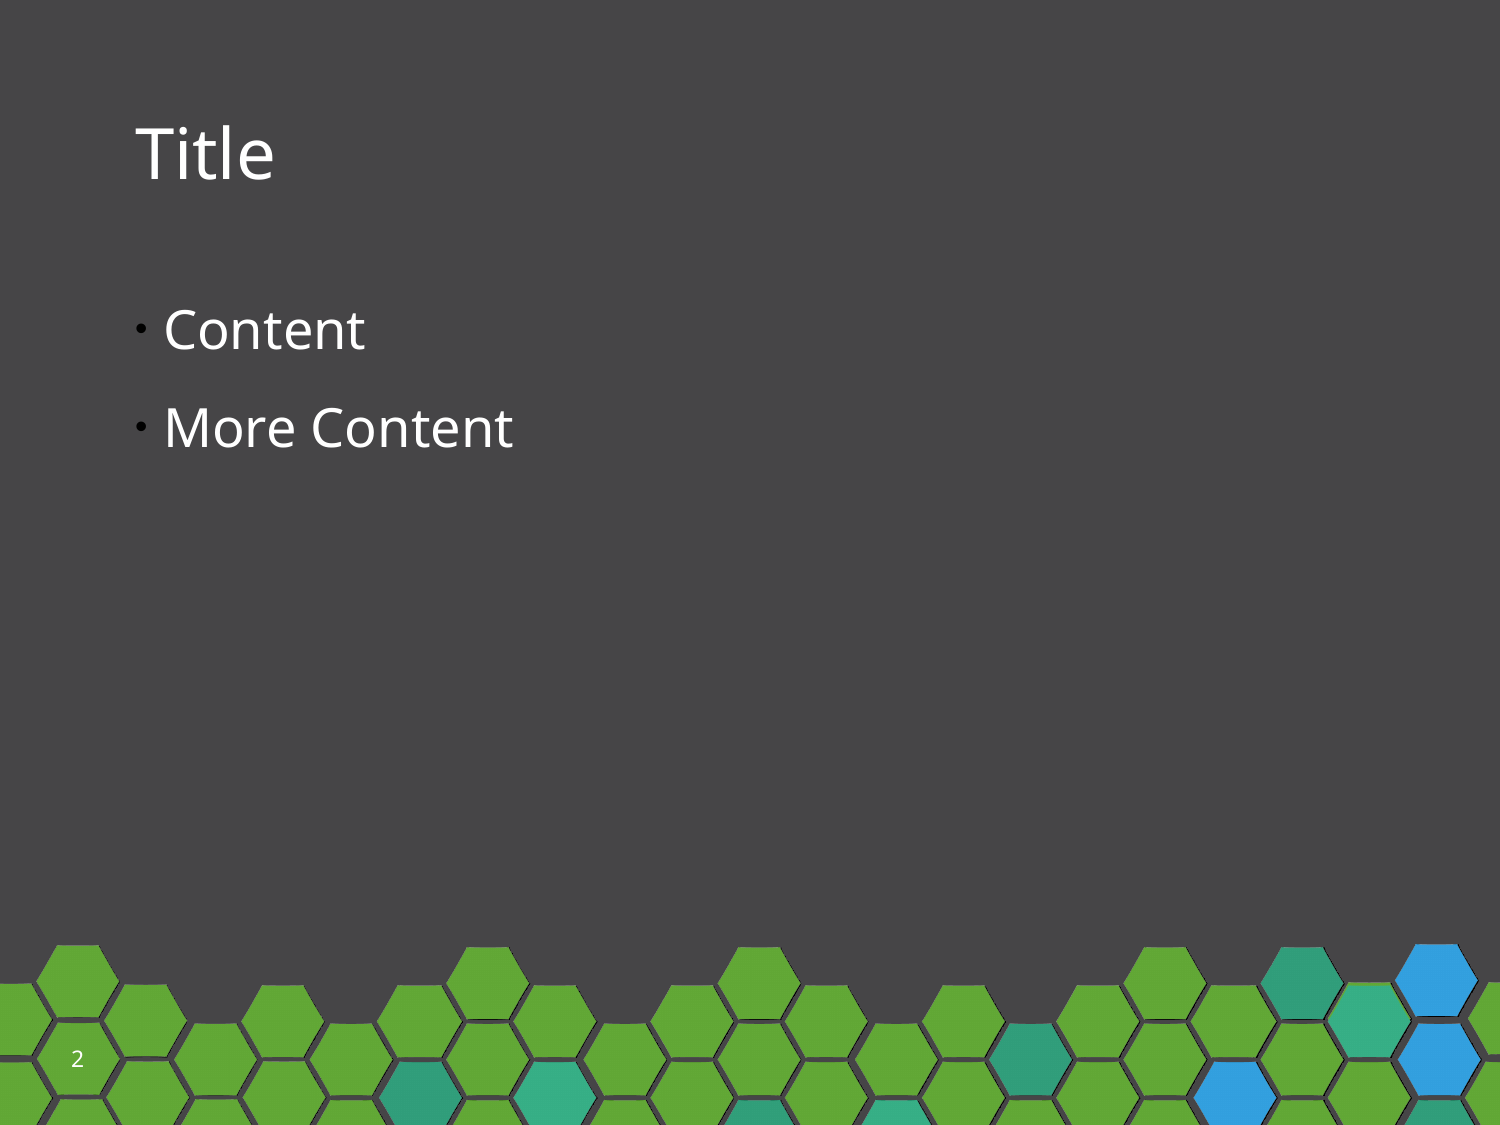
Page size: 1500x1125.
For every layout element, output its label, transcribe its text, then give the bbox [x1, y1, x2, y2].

picture [0, 944, 1500, 1125]
list Content More Content [135, 291, 1372, 945]
title Title [135, 71, 1372, 234]
